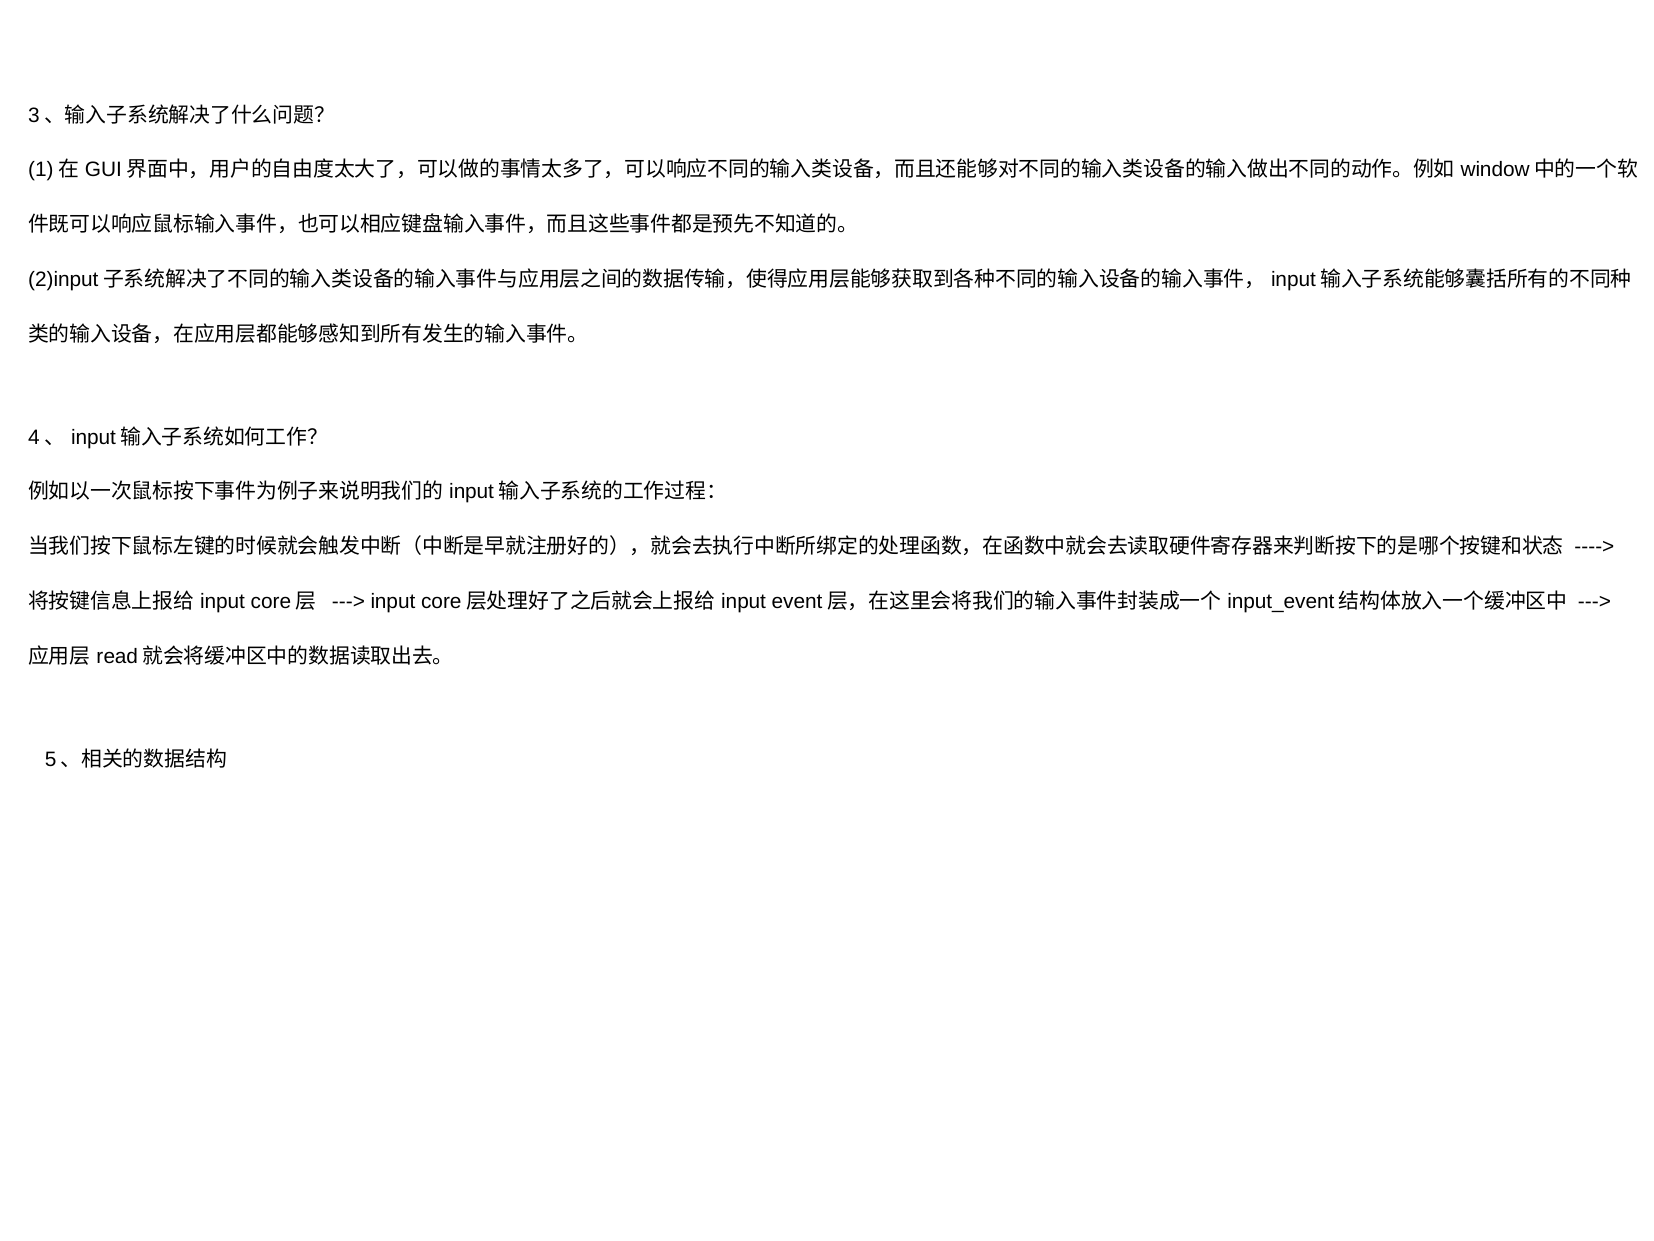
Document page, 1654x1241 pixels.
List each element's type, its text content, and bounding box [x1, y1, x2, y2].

text_box 5、相关的数据结构 [30, 735, 242, 781]
text_box 3、输入子系统解决了什么问题？ (1)在GUI界面中，用户的自由度太大了，可以做的事情太多了，可以响应不同的输入类设备，而且还能够对不同的输入类设备的输入做出不同的动作。例如window中的一个软 件既可以响应鼠标输入事件，也可以相应键盘输入事件，而且这些事件都是预先不知道的。 (2)input子系统解决了不同的输入类设备的输入事件与应用层之间的数据传输，使得应用层能够获取到各种不同的输入设备的输入事件，input输入子系统能够囊括所有的不同种 类的输入设备，在应用层都能够感知到所有发生的输入事件。 4、input输入子系统如何工作？ 例如以一次鼠标按下事件为例子来说明我们的input输入子系统的工作过程： 当我们按下鼠标左键的时候就会触发中断（中断是早就注册好的），就会去执行中断所绑定的处理函数，在函数中就会去读取硬件寄存器来判断按下的是哪个按键和状态 ----> 将按键信息上报给input core层 ---> input core层处理好了之后就会上报给input event层，在这里会将我们的输入事件封装成一个input_event结构体放入一个缓冲区中 ---> 应用层read就会将缓冲区中的数据读取出去。 [13, 90, 1654, 736]
